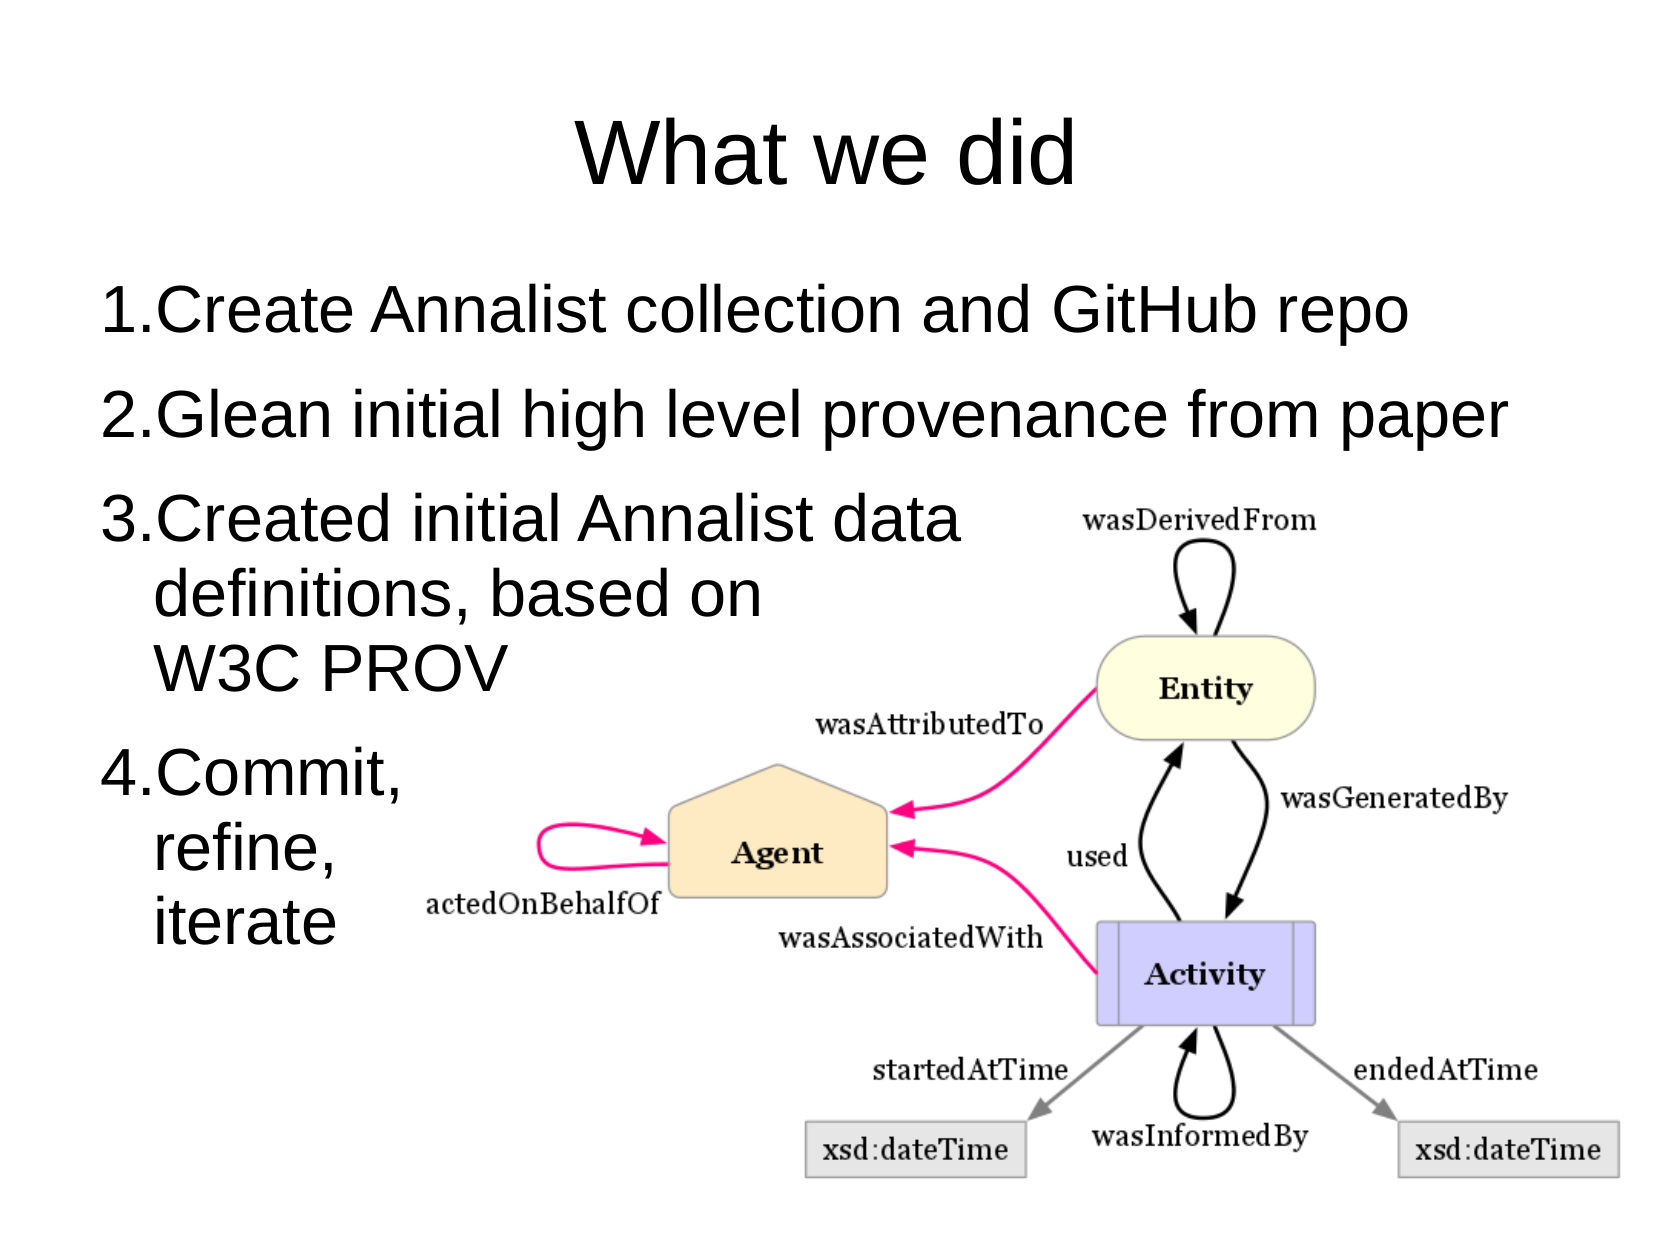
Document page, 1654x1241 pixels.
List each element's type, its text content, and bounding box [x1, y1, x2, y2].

title What we did [82, 49, 1571, 257]
picture [415, 501, 1625, 1183]
list Create Annalist collection and GitHub repo Glean initial high level provenance from paper Created initial Annalist data definitions, based on W3C PROV Commit, refine, iterate [82, 272, 1571, 1091]
